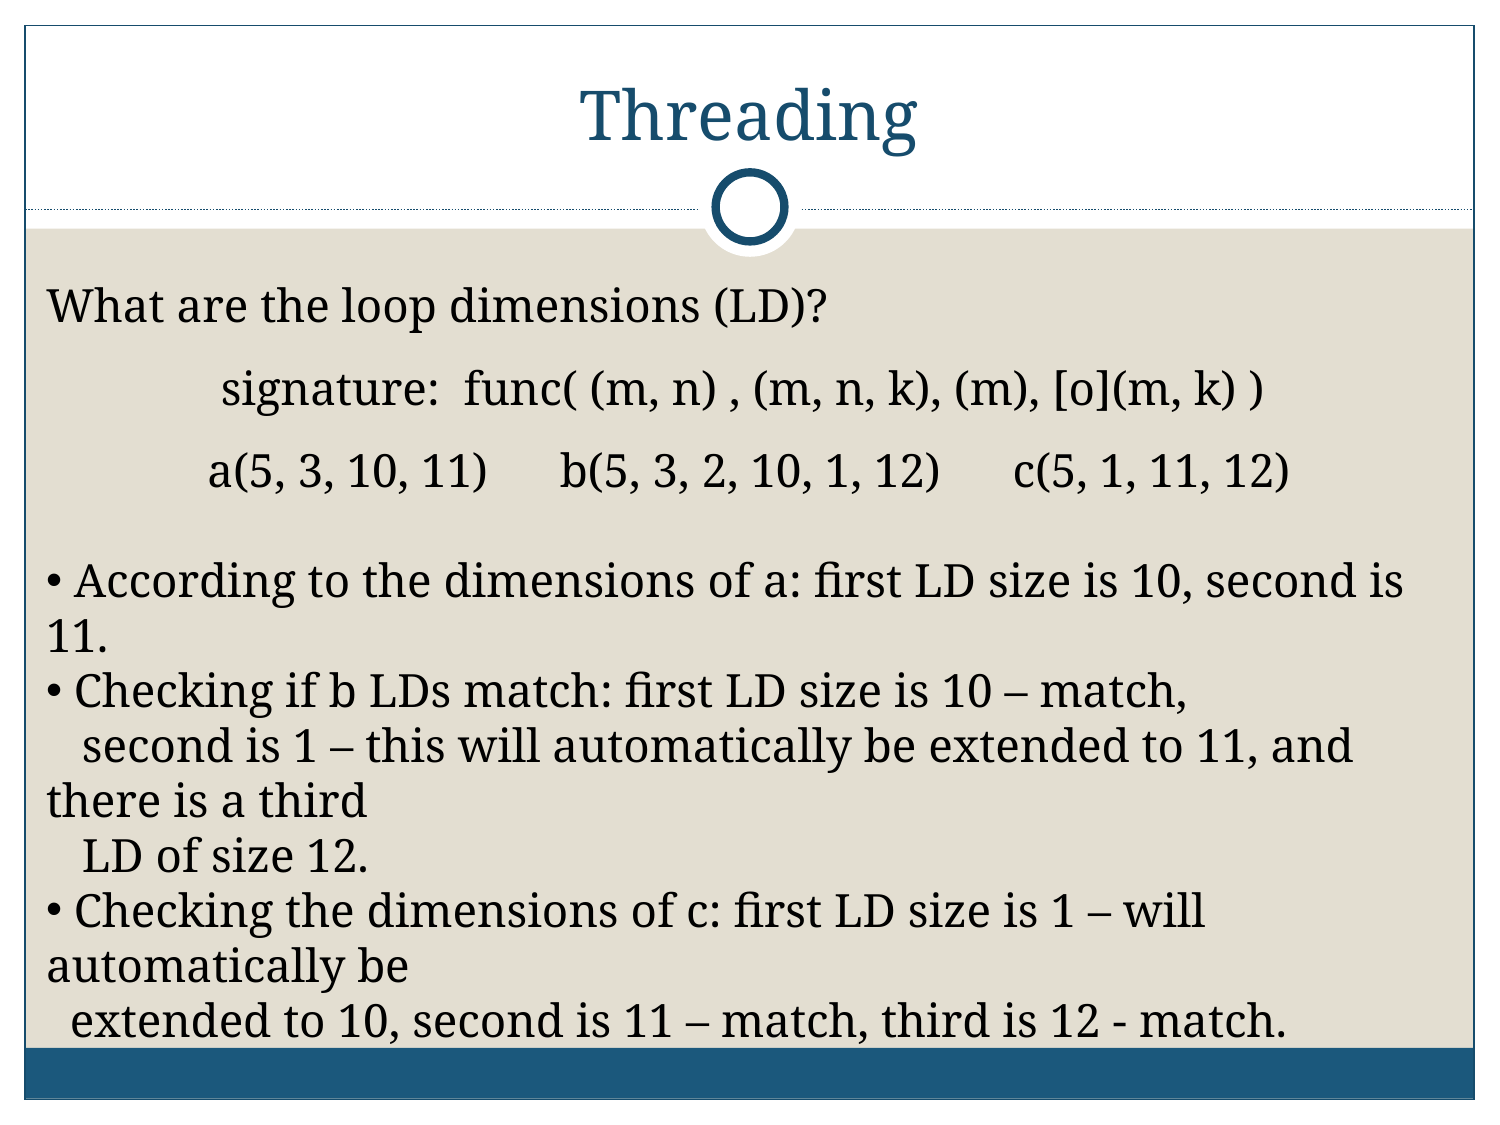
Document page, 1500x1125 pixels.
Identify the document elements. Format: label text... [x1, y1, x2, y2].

text_box What are the loop dimensions (LD)? signature: func( (m, n) , (m, n, k), (m), [o](m, k) ) a(5, 3, 10, 11) b(5, 3, 2, 10, 1, 12) c(5, 1, 11, 12) According to the dimensions of a: first LD size is 10, second is 11. Checking if b LDs match: first LD size is 10 – match, second is 1 – this will automatically be extended to 11, and there is a third LD of size 12. Checking the dimensions of c: first LD size is 1 – will automatically be extended to 10, second is 11 – match, third is 12 - match. [31, 242, 1467, 890]
title Threading [49, 37, 1450, 163]
